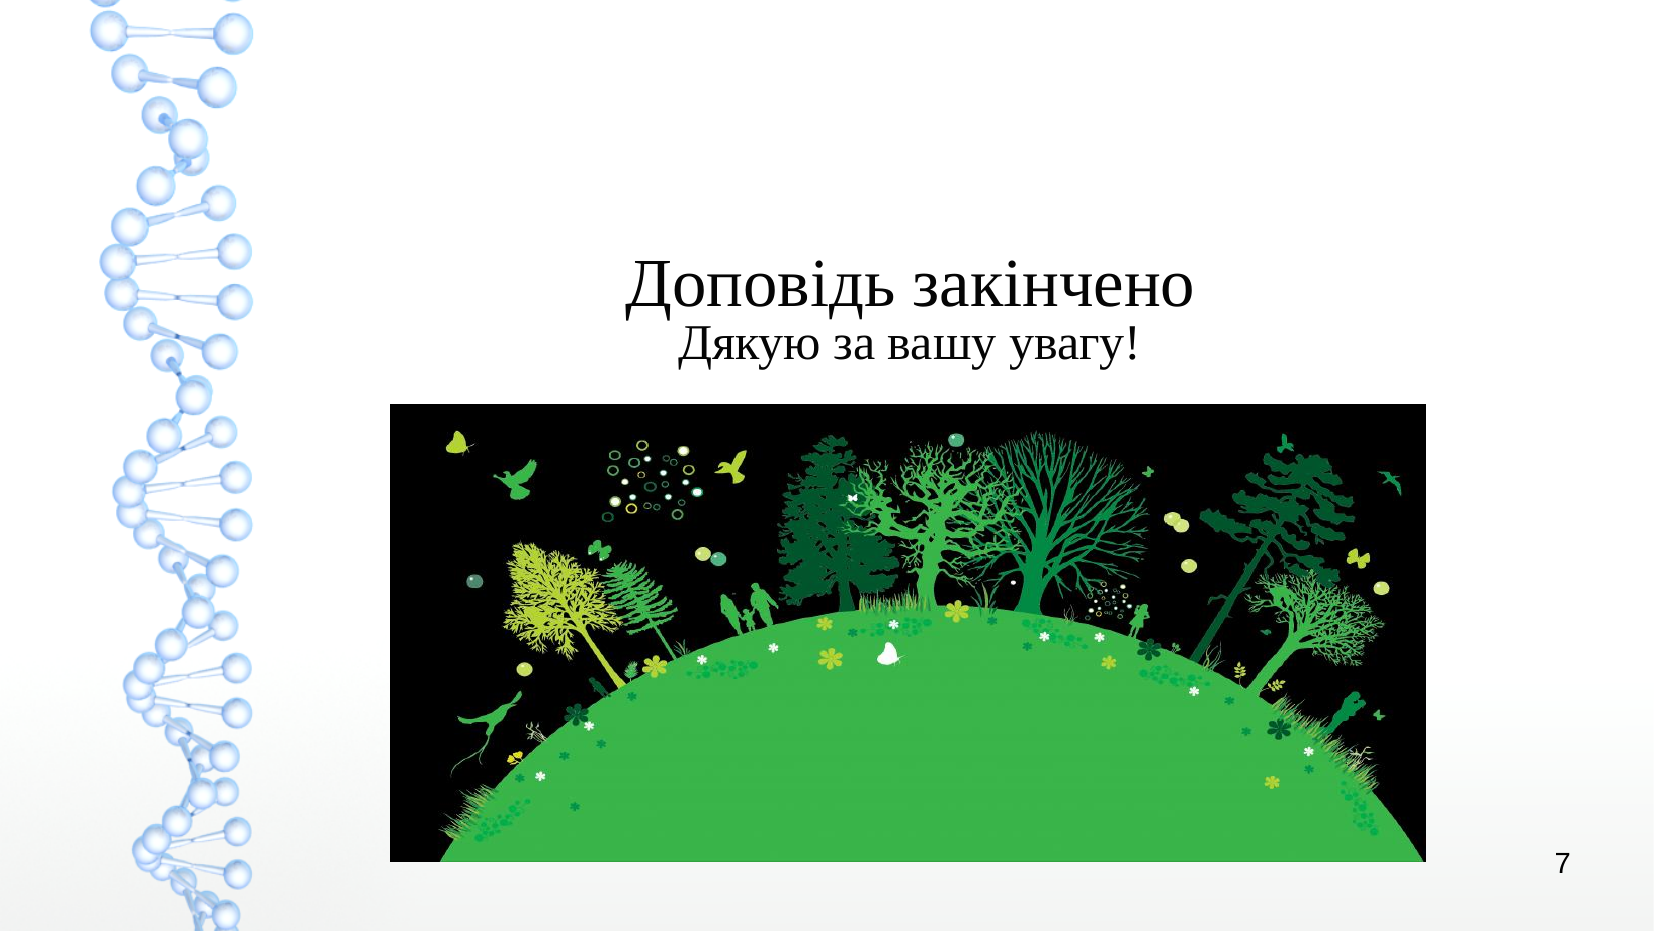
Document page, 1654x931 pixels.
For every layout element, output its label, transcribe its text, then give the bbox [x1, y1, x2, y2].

picture [0, 0, 1654, 931]
list Дякую за вашу увагу! [210, 315, 1539, 481]
title Доповідь закінчено [246, 206, 1576, 361]
